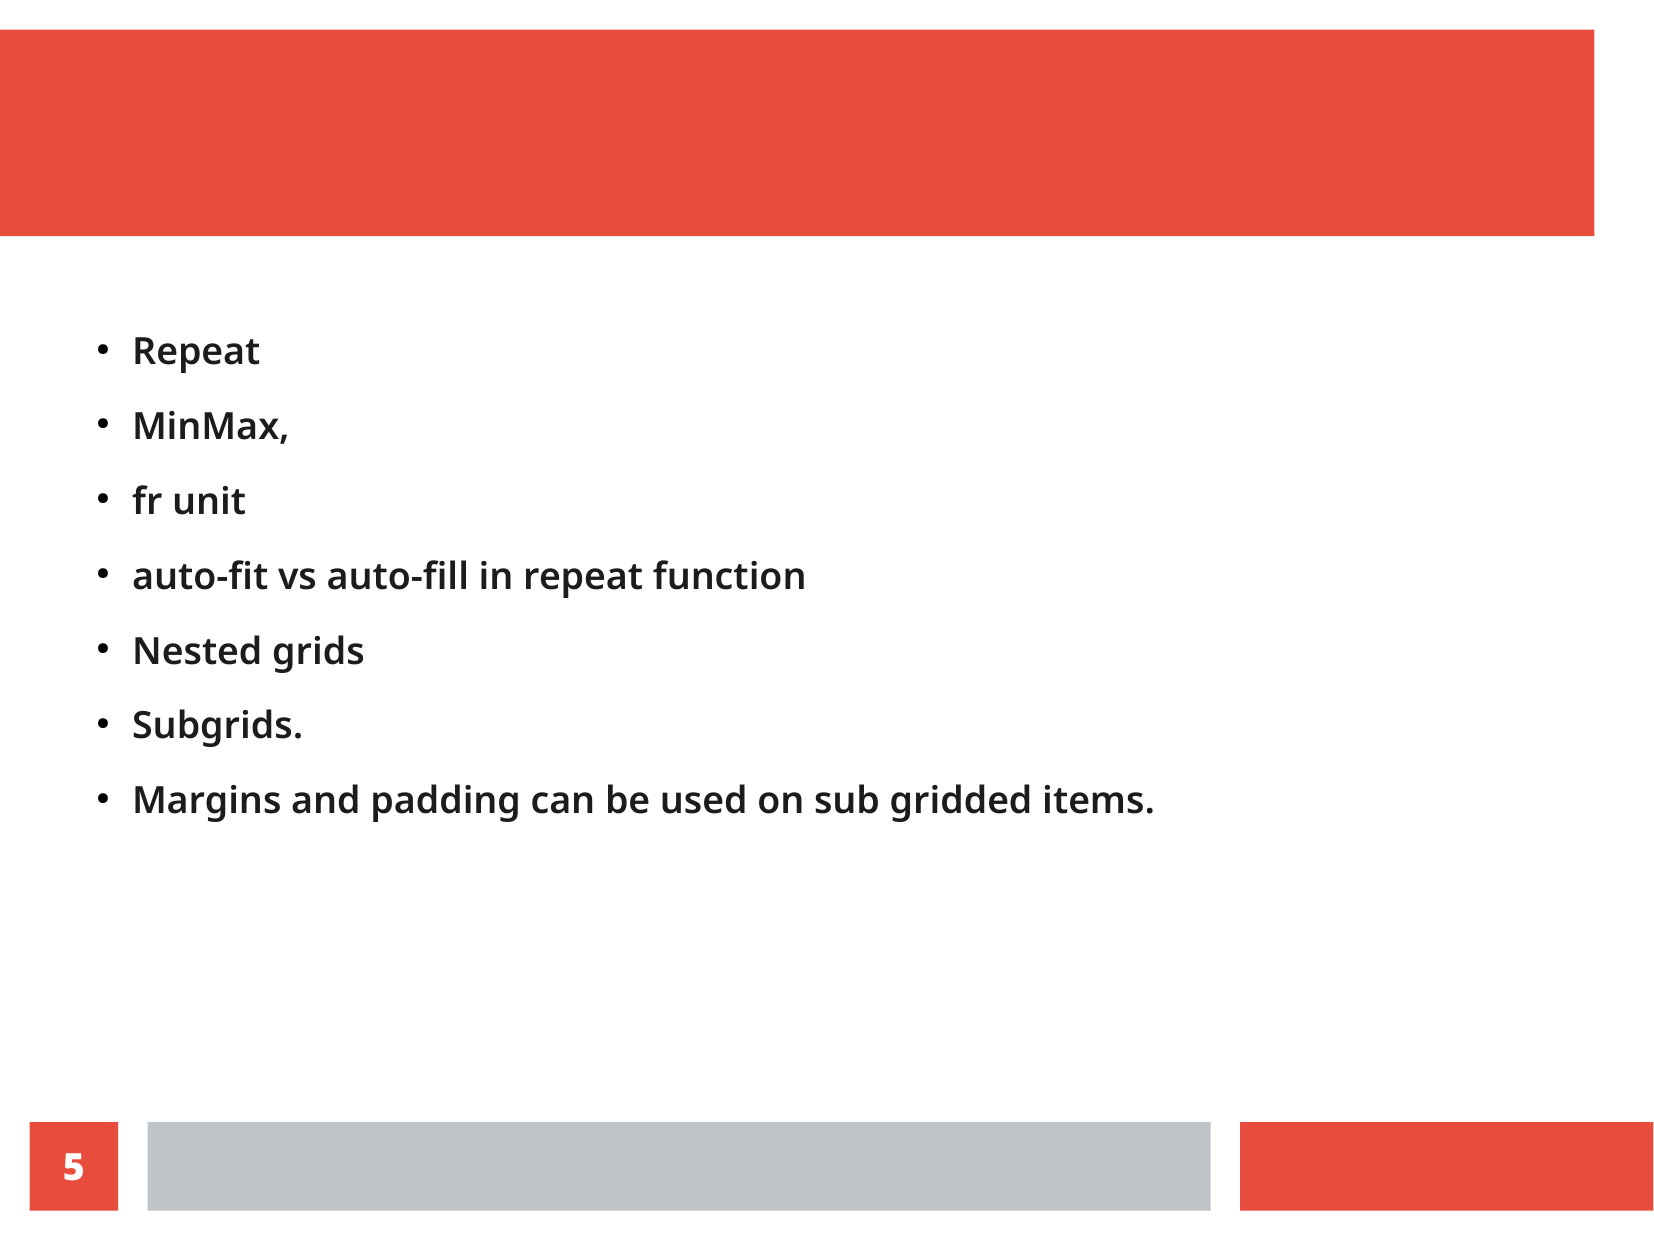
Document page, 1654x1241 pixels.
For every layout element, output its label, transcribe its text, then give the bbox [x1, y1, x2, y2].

list Repeat MinMax, fr unit auto-fit vs auto-fill in repeat function Nested grids Subgrids. Margins and padding can be used on sub gridded items. [59, 324, 1565, 1093]
